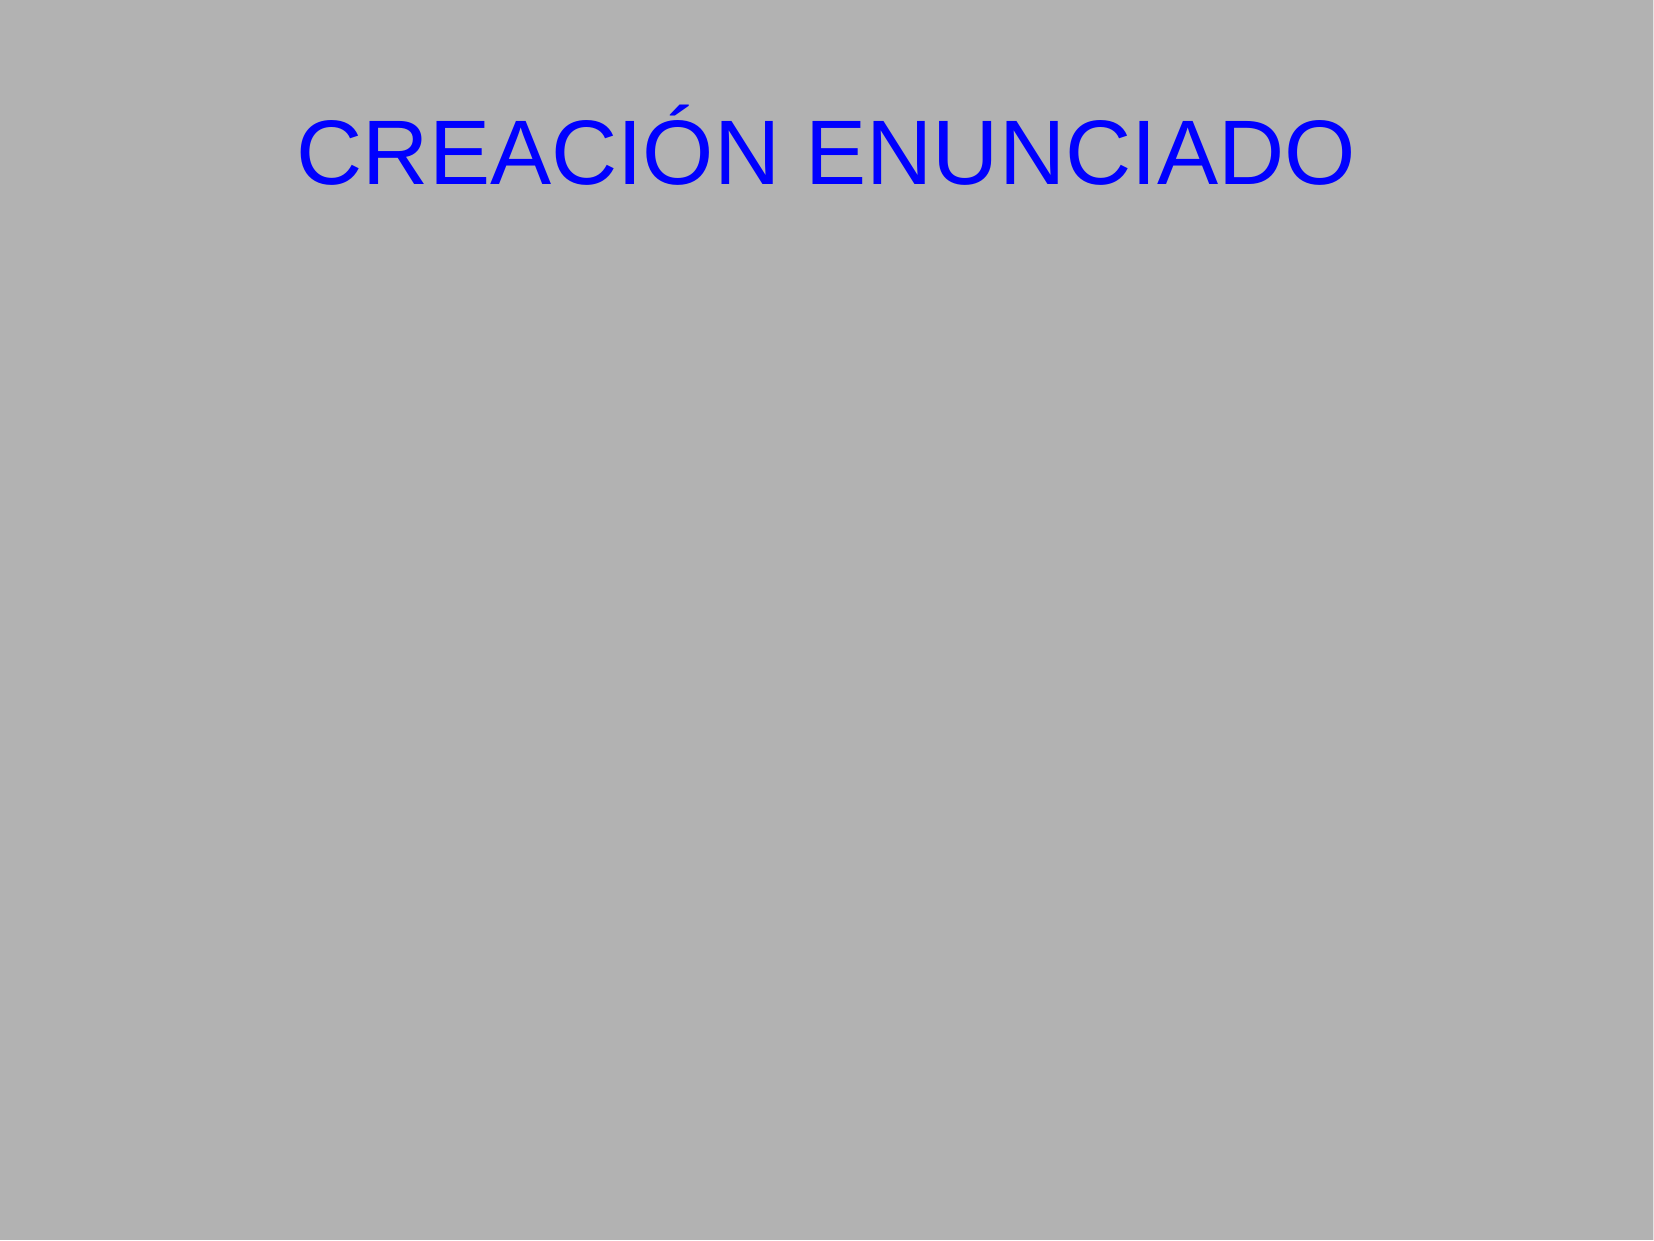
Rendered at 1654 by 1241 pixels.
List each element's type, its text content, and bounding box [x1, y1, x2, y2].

title CREACIÓN ENUNCIADO [82, 49, 1571, 257]
